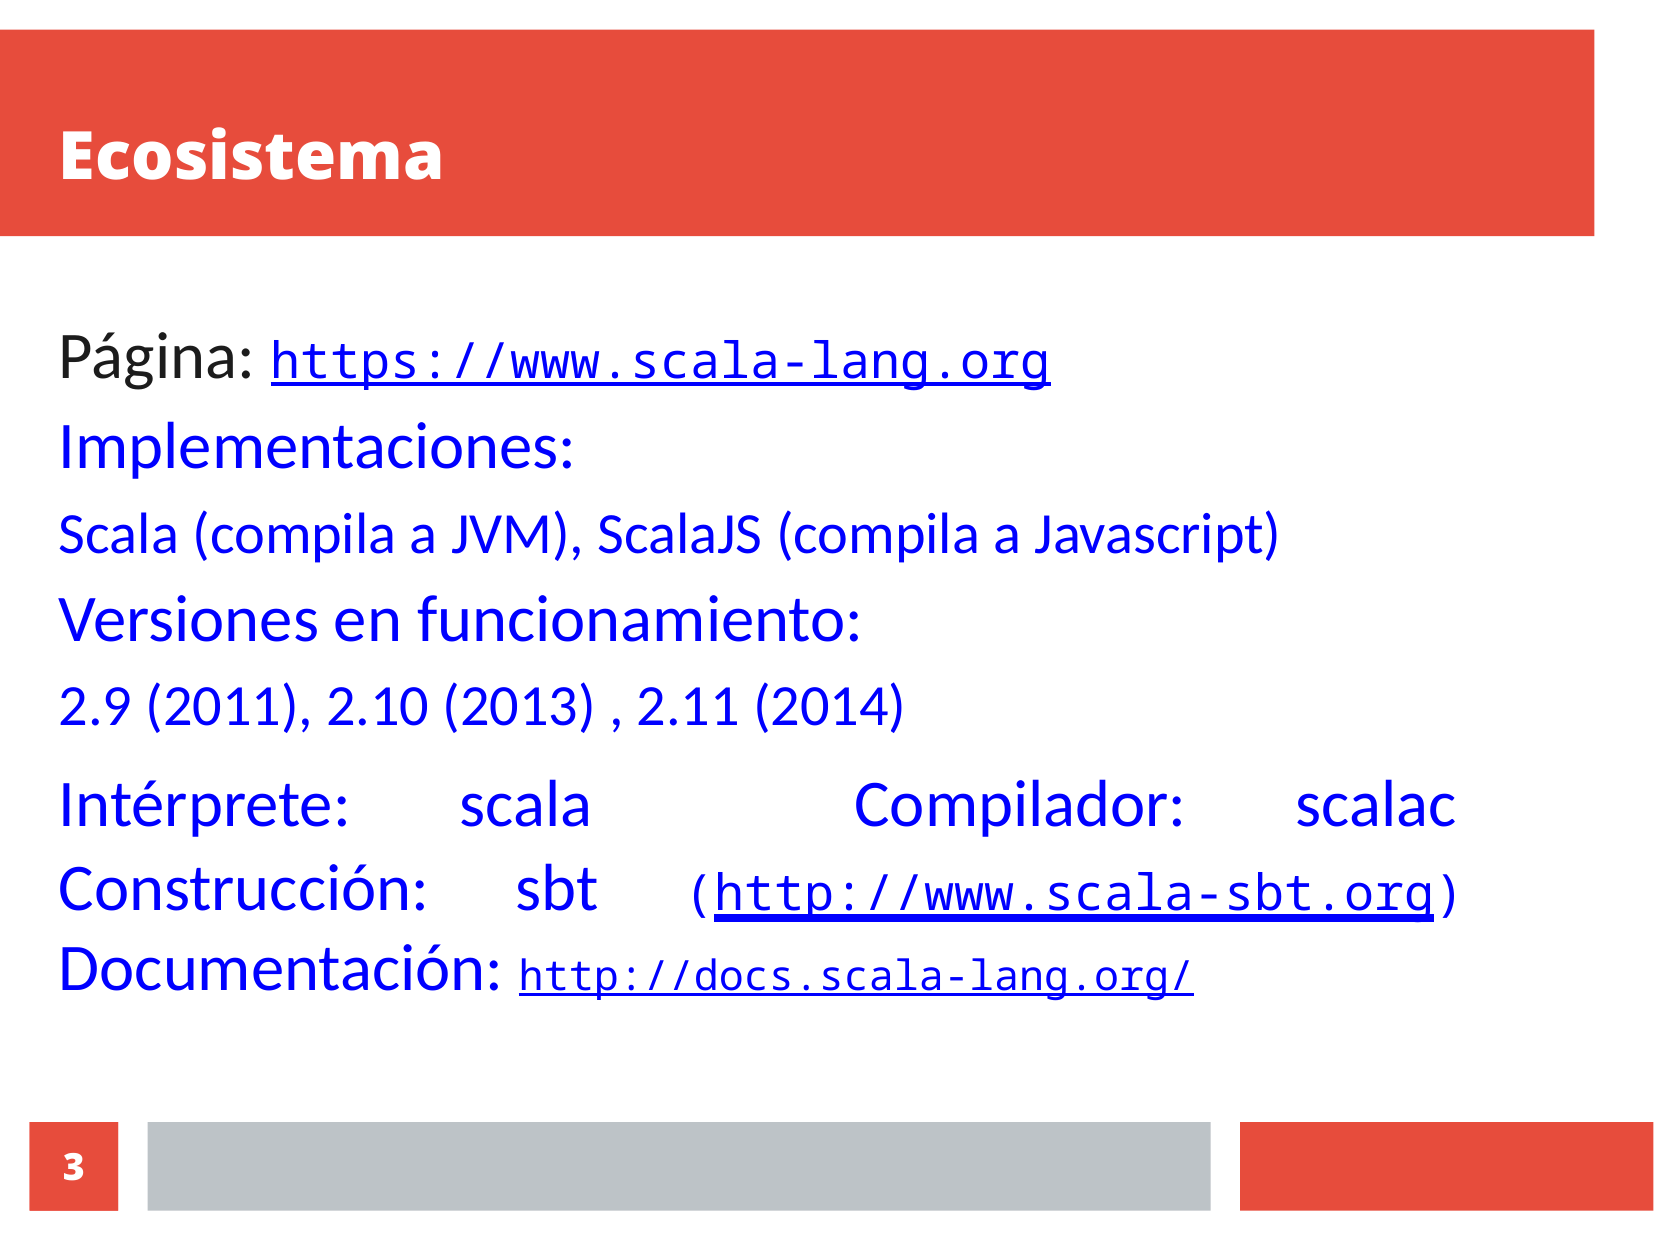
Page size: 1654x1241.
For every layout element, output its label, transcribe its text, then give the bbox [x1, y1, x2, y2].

list Página: https://www.scala-lang.org Implementaciones: Scala (compila a JVM), ScalaJS (compila a Javascript) Versiones en funcionamiento: 2.9 (2011), 2.10 (2013) , 2.11 (2014) Intérprete: scala Compilador: scalac Construcción: sbt (http://www.scala-sbt.org) Documentación: http://docs.scala-lang.org/ [59, 324, 1565, 1093]
title Ecosistema [59, 66, 1595, 200]
